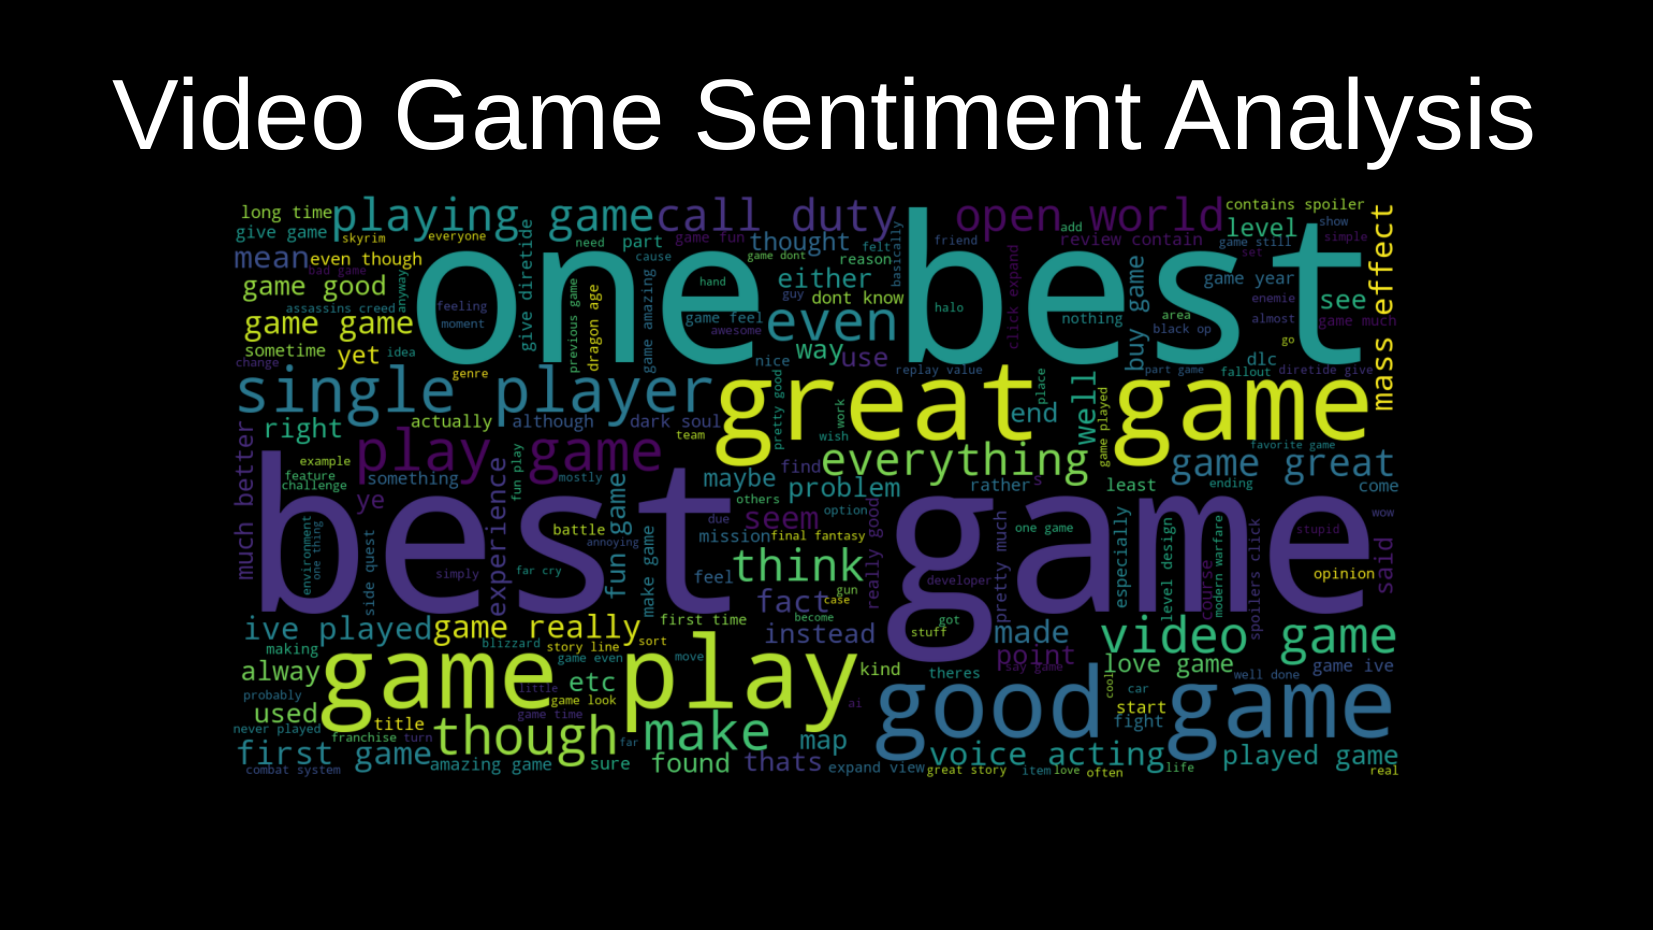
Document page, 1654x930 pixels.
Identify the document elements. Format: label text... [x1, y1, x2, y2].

picture [225, 231, 1407, 788]
title Video Game Sentiment Analysis [0, 0, 1651, 231]
